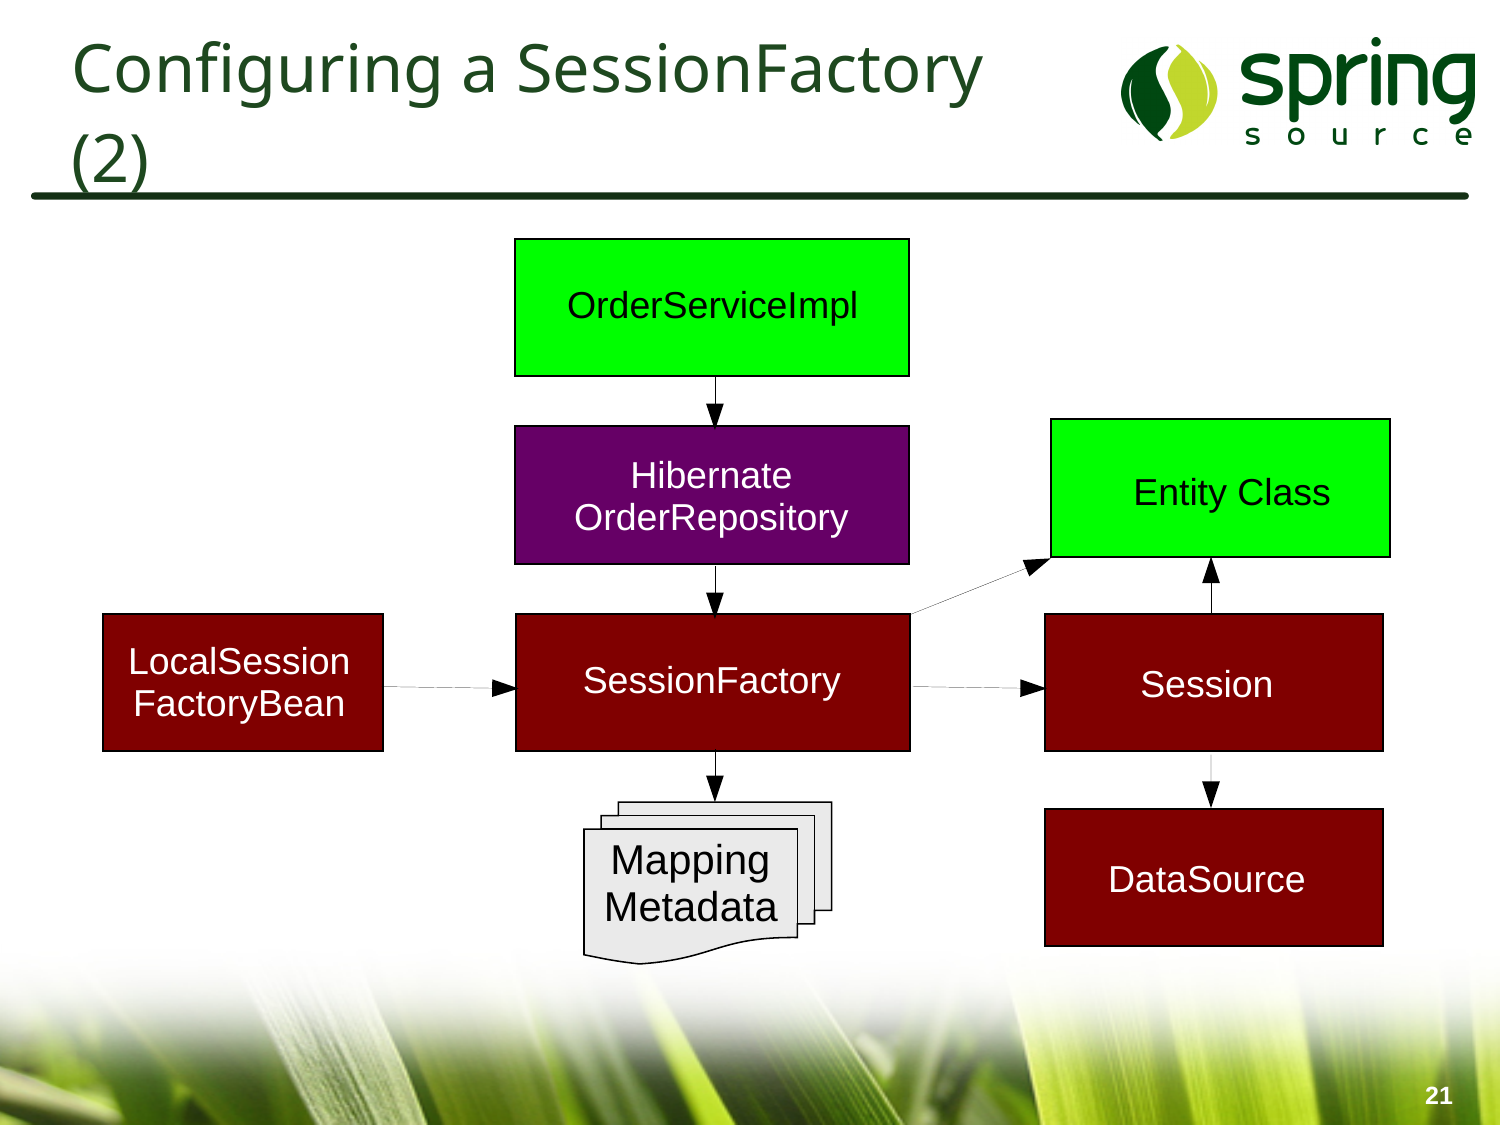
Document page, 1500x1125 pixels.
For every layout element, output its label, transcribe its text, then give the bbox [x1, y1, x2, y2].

text_box [515, 238, 910, 377]
text_box Entity Class [1102, 464, 1362, 522]
text_box [515, 547, 910, 564]
picture [0, 944, 1500, 1125]
text_box [103, 613, 383, 752]
text_box LocalSession FactoryBean [112, 632, 366, 733]
title Configuring a SessionFactory (2) [56, 13, 1089, 191]
text_box SessionFactory [514, 651, 910, 709]
text_box Hibernate OrderRepository [513, 446, 910, 547]
text_box OrderServiceImpl [516, 276, 909, 334]
text_box [515, 709, 910, 752]
text_box [515, 613, 910, 651]
text_box Mapping Metadata [583, 802, 832, 964]
text_box DataSource [1061, 850, 1353, 908]
text_box [1045, 613, 1384, 752]
picture [1121, 37, 1475, 145]
text_box Session [1061, 655, 1353, 713]
text_box [515, 426, 910, 446]
text_box [1045, 808, 1384, 947]
text_box [1050, 419, 1390, 557]
